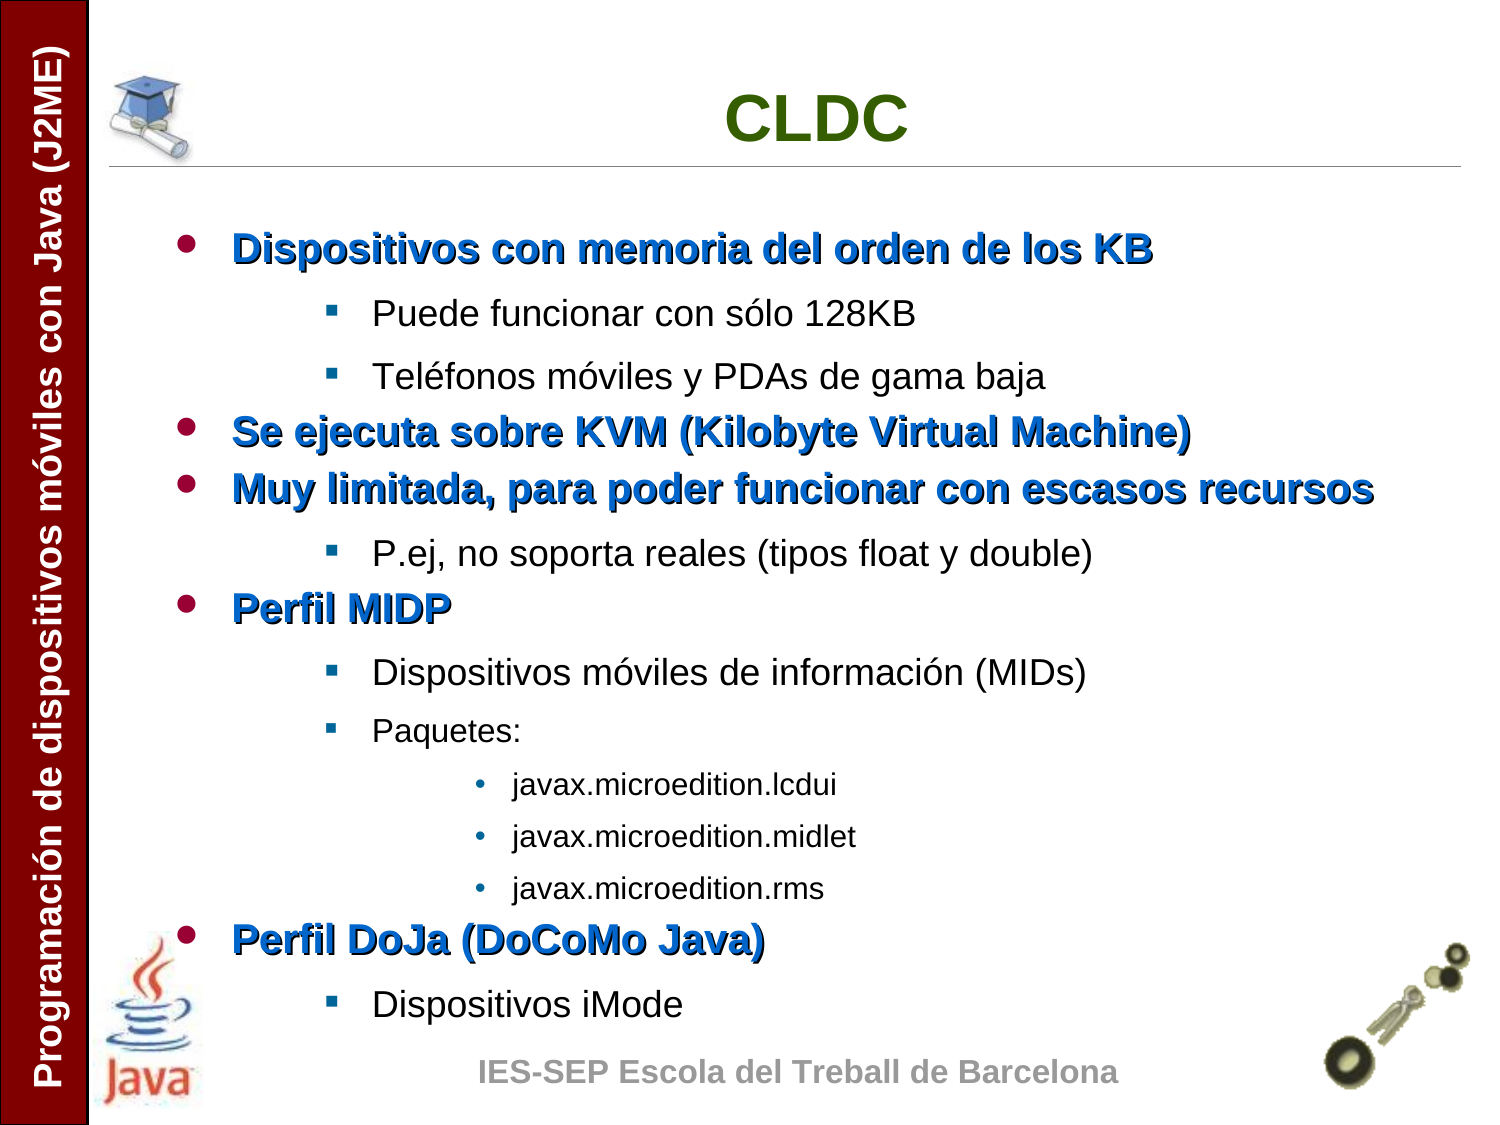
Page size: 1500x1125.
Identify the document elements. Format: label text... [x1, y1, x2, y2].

title CLDC [211, 75, 1424, 163]
picture [93, 61, 206, 174]
picture [1322, 939, 1471, 1094]
picture [93, 931, 204, 1109]
list Dispositivos con memoria del orden de los KB Puede funcionar con sólo 128KB Teléfonos móviles y PDAs de gama baja Se ejecuta sobre KVM (Kilobyte Virtual Machine) Muy limitada, para poder funcionar con escasos recursos P.ej, no soporta reales (tipos float y double) Perfil MIDP Dispositivos móviles de información (MIDs) Paquetes: javax.microedition.lcdui javax.microedition.midlet javax.microedition.rms Perfil DoJa (DoCoMo Java) Dispositivos iMode [174, 224, 1451, 1026]
